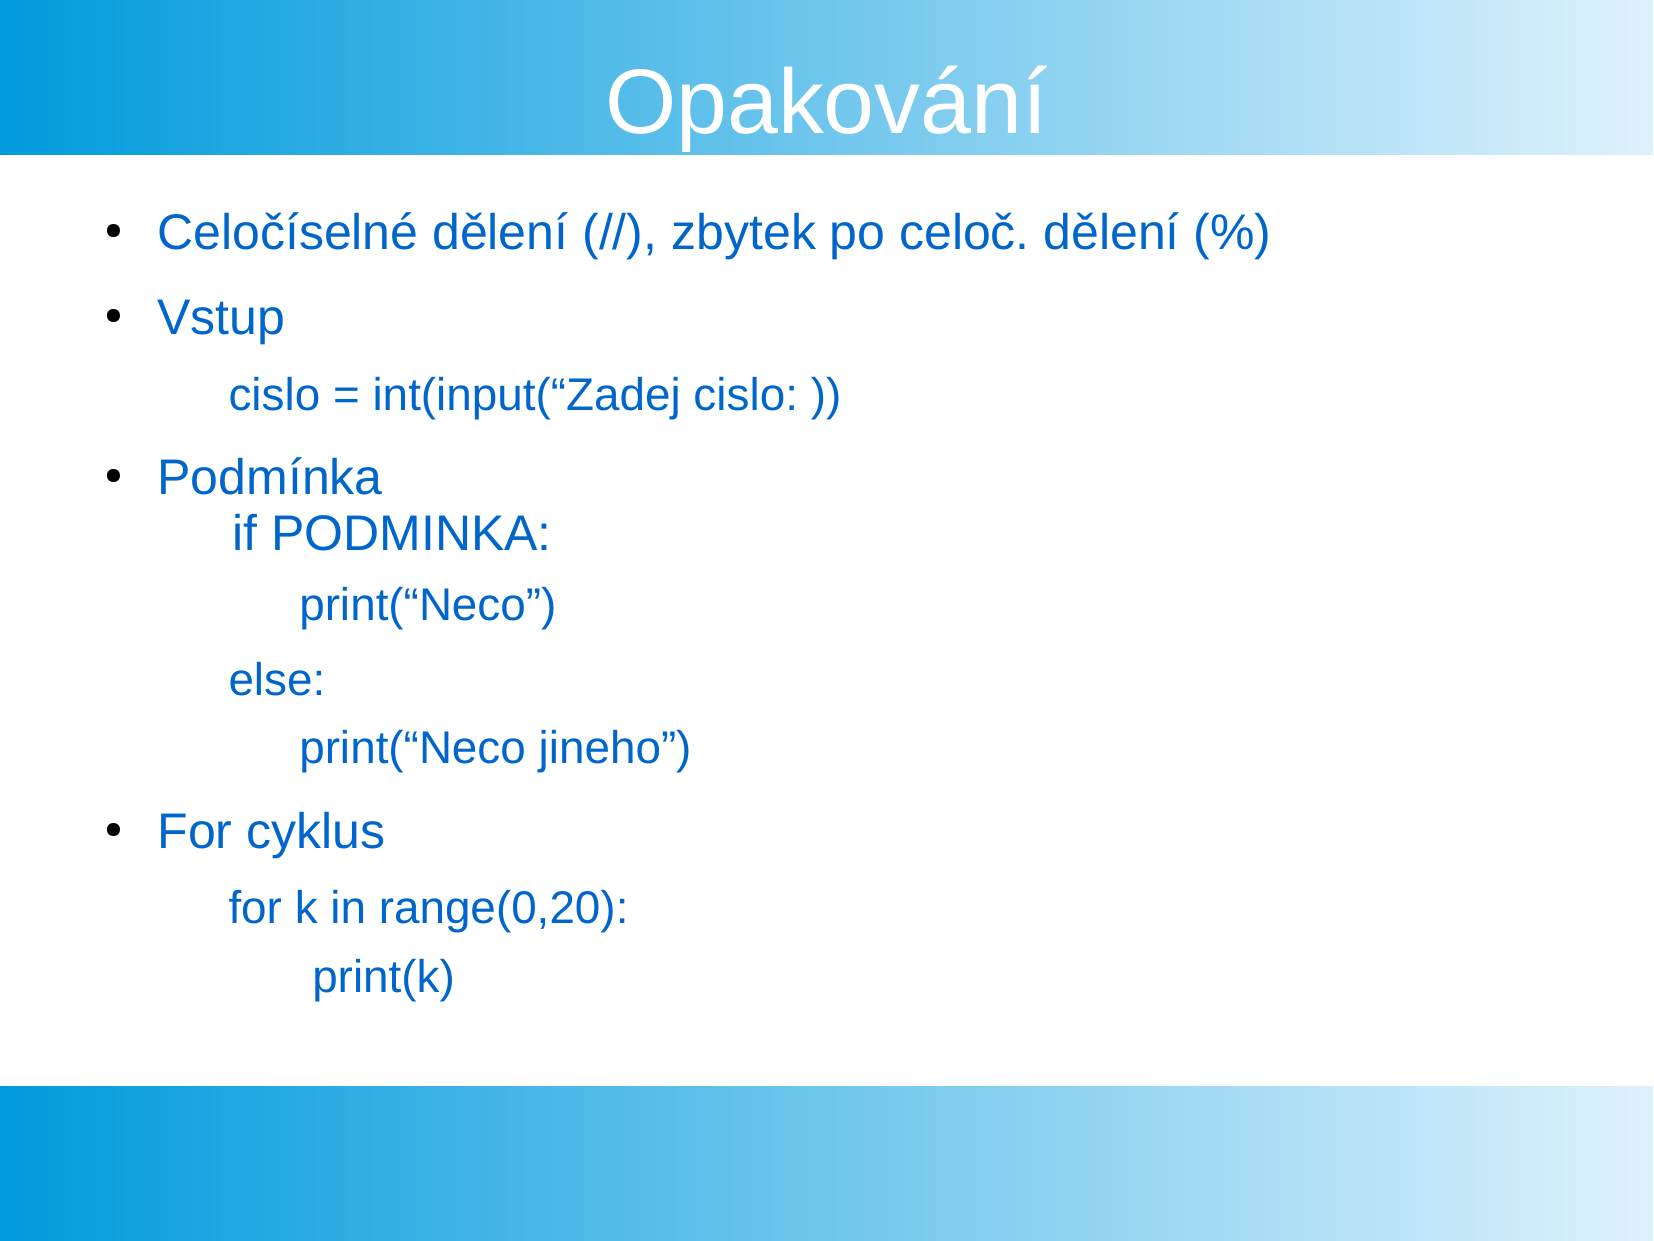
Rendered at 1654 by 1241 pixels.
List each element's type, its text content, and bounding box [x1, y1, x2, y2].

list Celočíselné dělení (//), zbytek po celoč. dělení (%) Vstup cislo = int(input(“Zadej cislo: )) Podmínka if PODMINKA: print(“Neco”) else: print(“Neco jineho”) For cyklus for k in range(0,20): print(k) [86, 118, 1576, 1022]
title Opakování [82, 49, 1571, 155]
